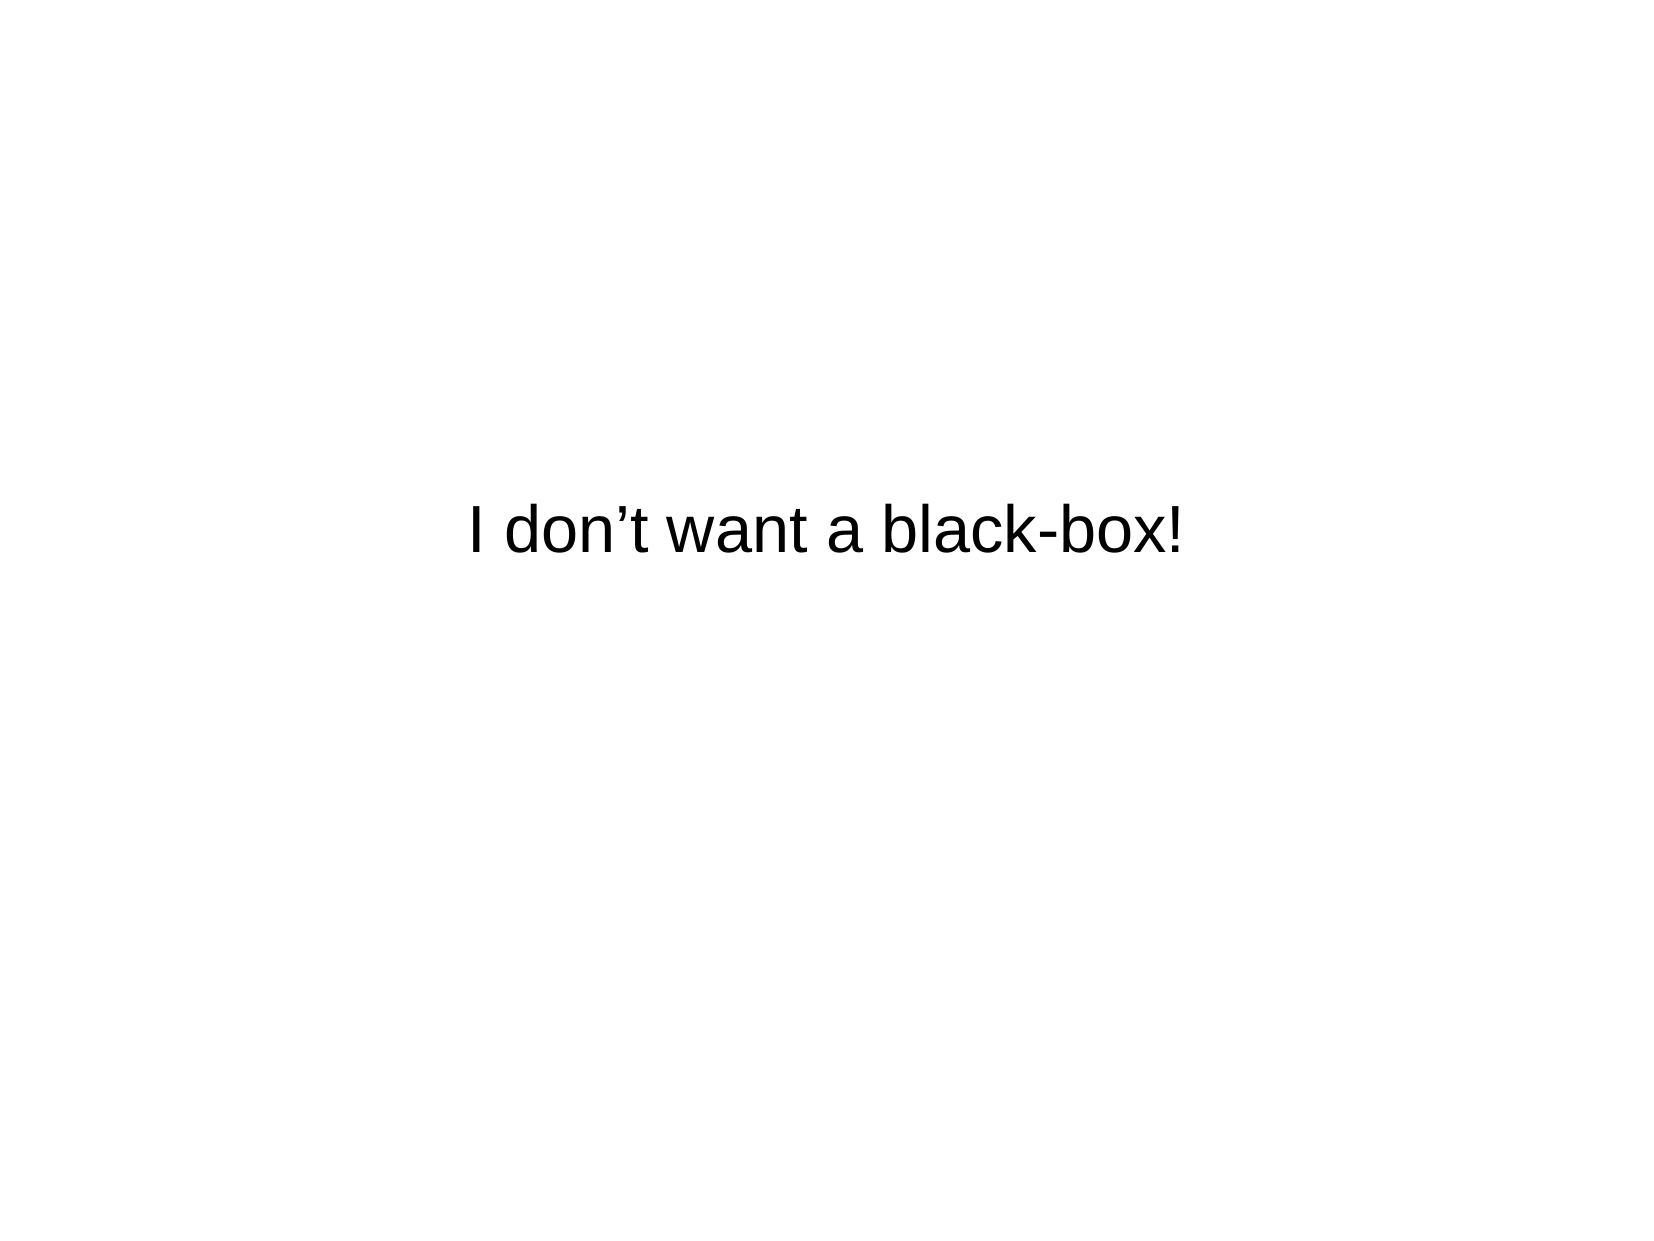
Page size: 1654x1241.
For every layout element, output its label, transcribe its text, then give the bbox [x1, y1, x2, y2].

subtitle I don’t want a black-box! [82, 49, 1571, 1010]
